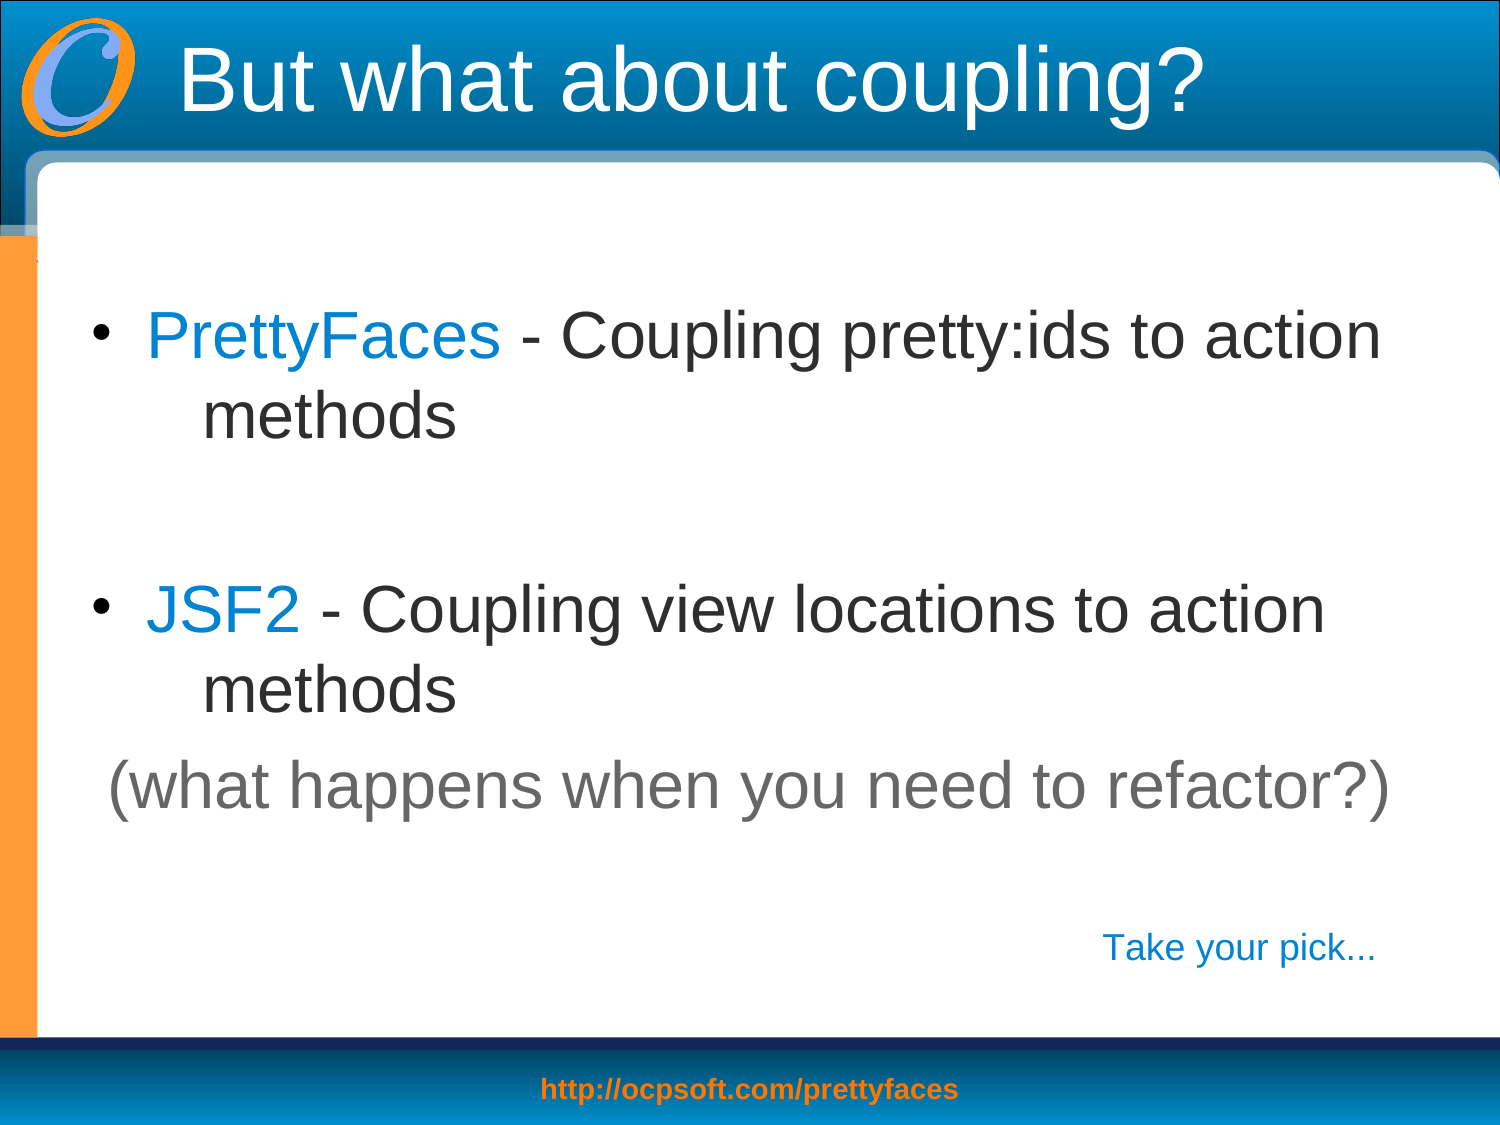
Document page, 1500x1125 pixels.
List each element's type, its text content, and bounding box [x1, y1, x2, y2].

picture [22, 19, 135, 136]
title But what about coupling? [162, 11, 1463, 138]
list PrettyFaces - Coupling pretty:ids to action methods JSF2 - Coupling view locations to action methods (what happens when you need to refactor?) [75, 187, 1425, 1005]
text_box Take your pick... [1087, 915, 1426, 976]
